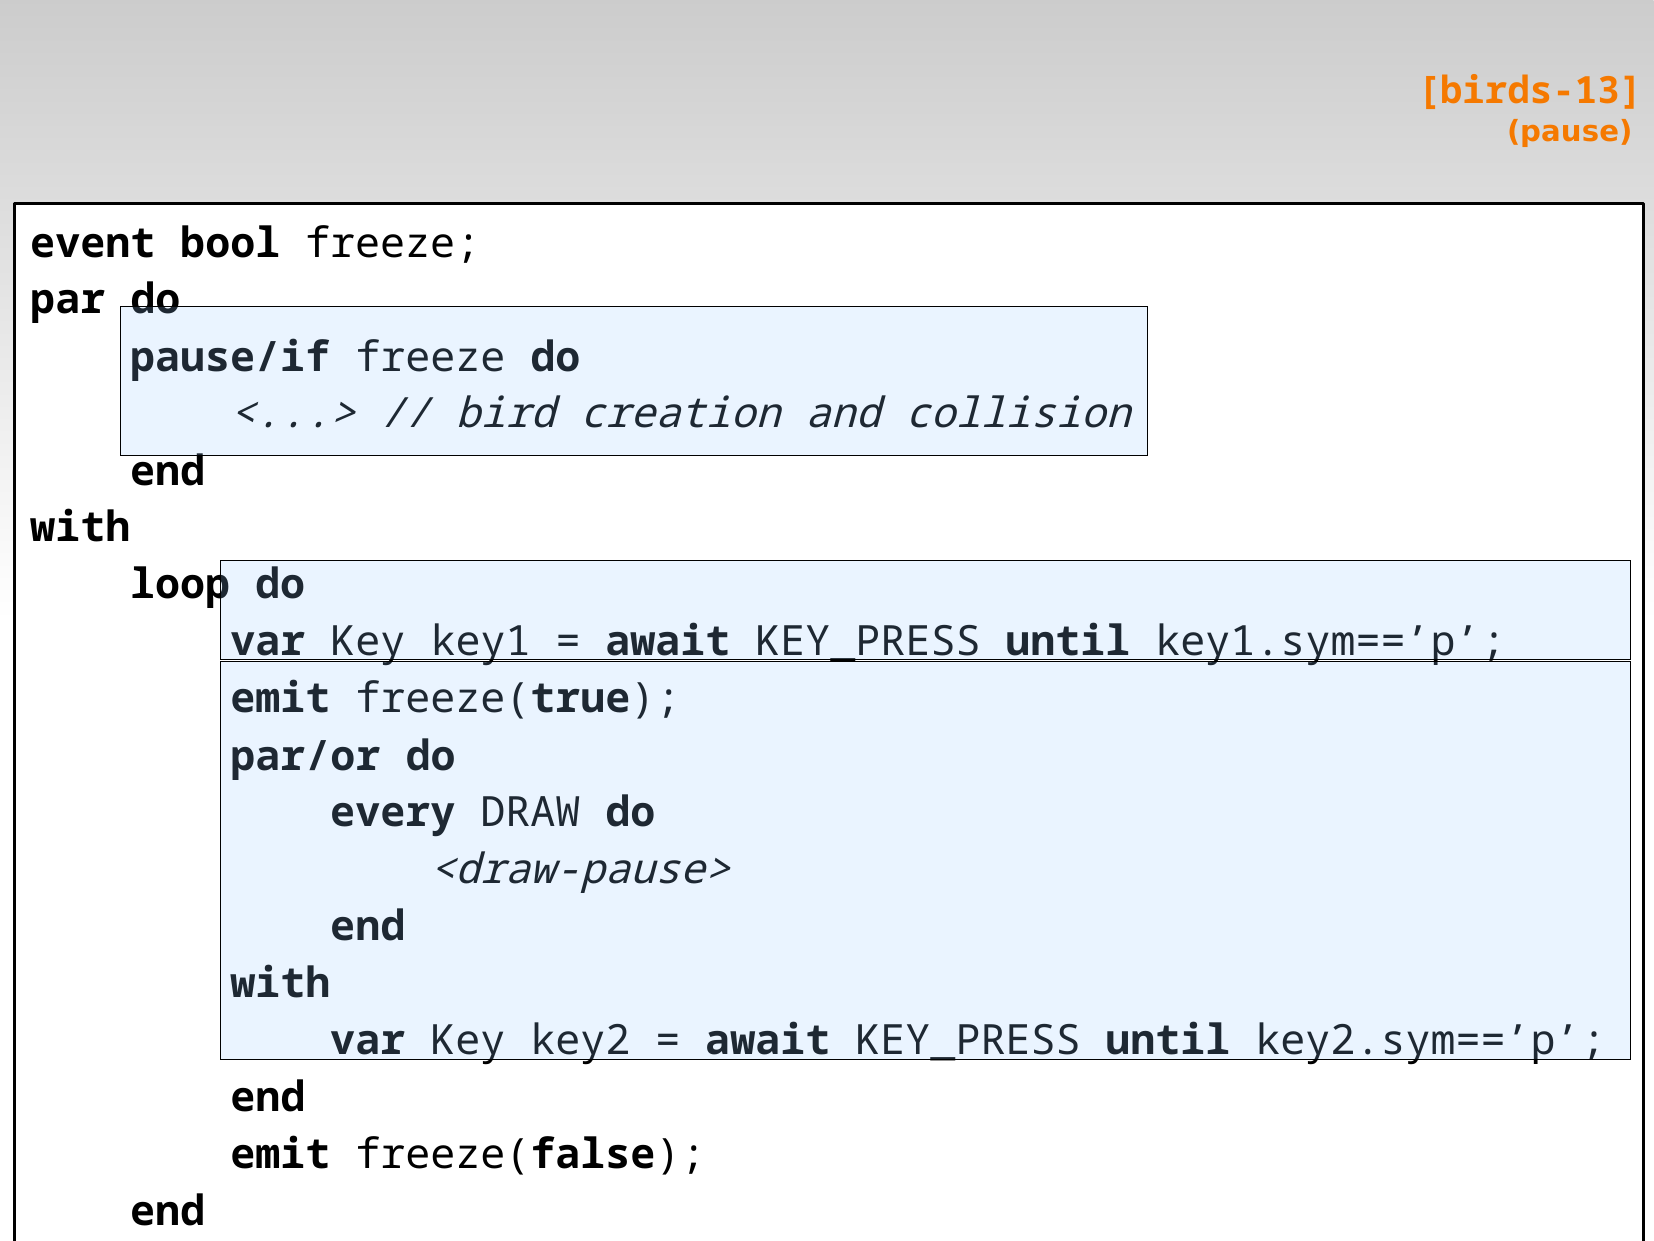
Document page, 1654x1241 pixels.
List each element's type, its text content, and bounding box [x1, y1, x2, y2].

text_box [220, 661, 1631, 1060]
text_box [120, 306, 1148, 456]
title [birds-13] (pause) [154, 2, 1643, 202]
text_box event bool freeze; par do pause/if freeze do <...> // bird creation and collision end with loop do var Key key1 = await KEY_PRESS until key1.sym==’p’; emit freeze(true); par/or do every DRAW do <draw-pause> end with var Key key2 = await KEY_PRESS until key2.sym==’p’; end emit freeze(false); end end [14, 203, 1644, 1164]
text_box [220, 560, 1631, 660]
